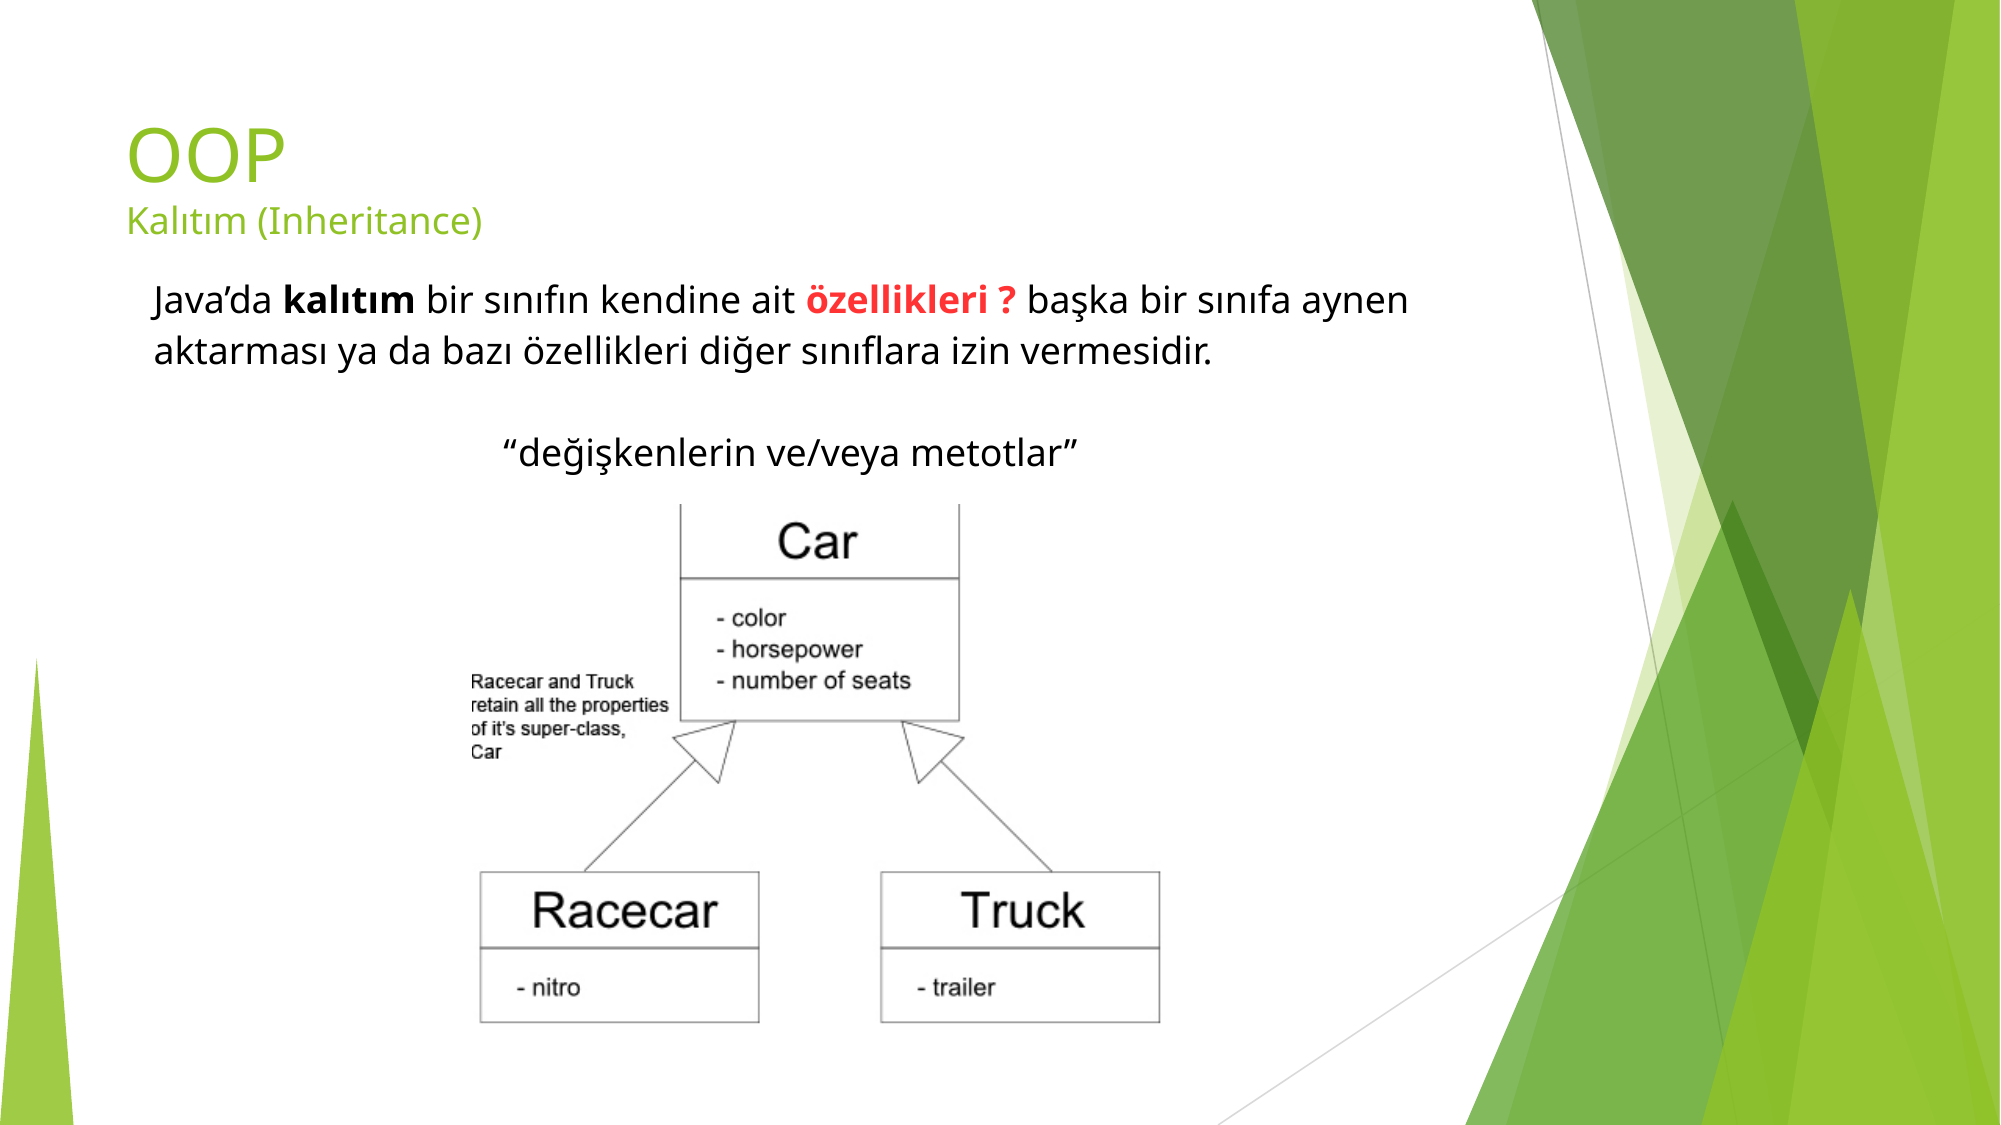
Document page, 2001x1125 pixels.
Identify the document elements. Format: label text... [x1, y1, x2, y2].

picture [472, 504, 1173, 1028]
title OOP Kalıtım (Inheritance) [111, 99, 1522, 317]
text_box Java’da kalıtım bir sınıfın kendine ait özellikleri ? başka bir sınıfa aynen aktarması ya da bazı özellikleri diğer sınıflara izin vermesidir. “değişkenlerin ve/veya metotlar” [153, 286, 1536, 567]
